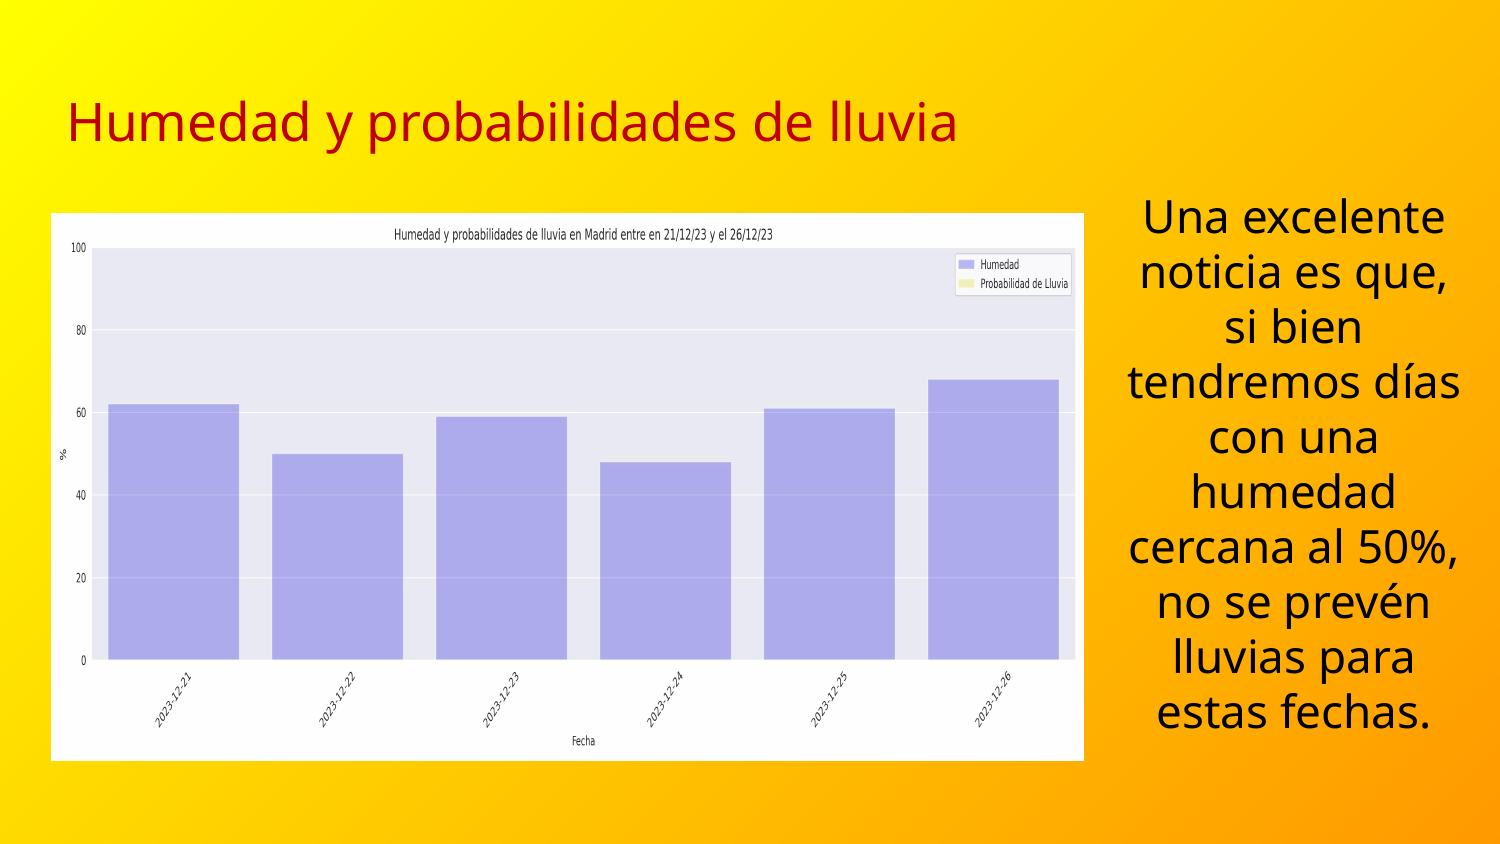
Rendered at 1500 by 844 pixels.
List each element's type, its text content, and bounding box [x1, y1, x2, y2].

picture [51, 213, 1084, 761]
title Humedad y probabilidades de lluvia [51, 72, 1449, 167]
text_box Una excelente noticia es que, si bien tendremos días con una humedad cercana al 50%, no se prevén lluvias para estas fechas. [1108, 180, 1481, 746]
